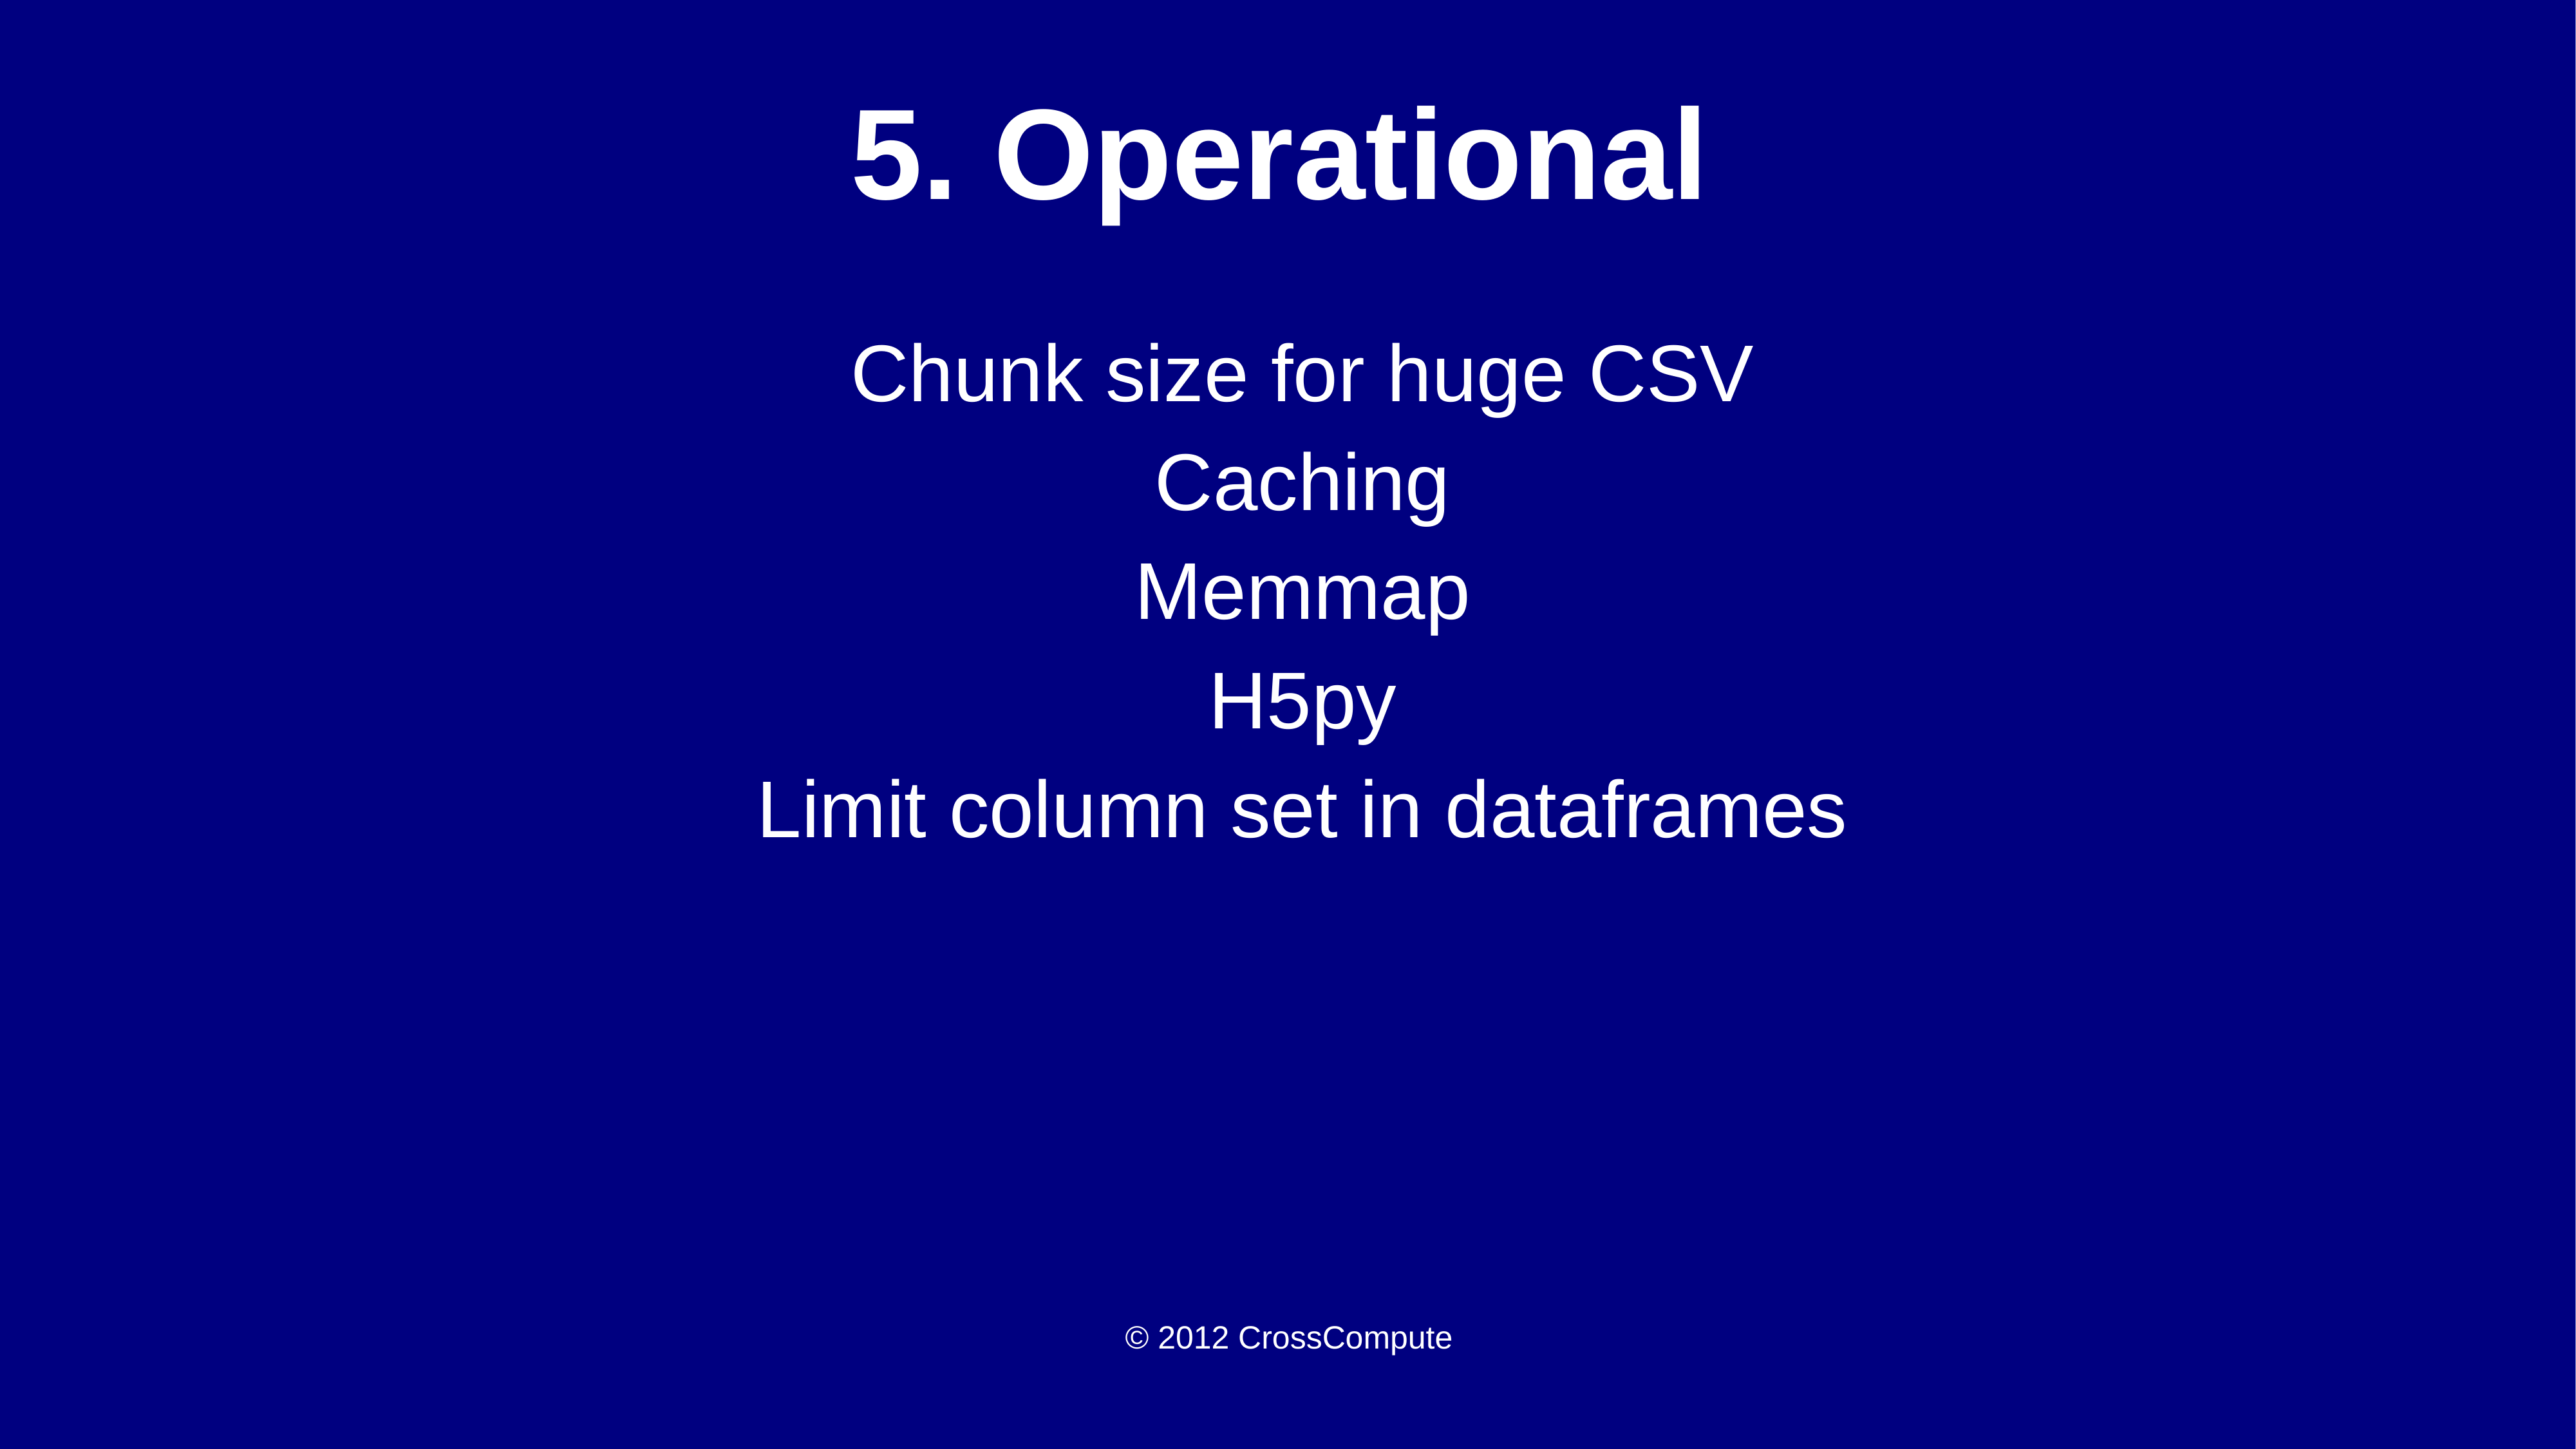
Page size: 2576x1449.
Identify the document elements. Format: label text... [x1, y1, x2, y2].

title 5. Operational [72, 19, 2488, 290]
list Chunk size for huge CSV Caching Memmap H5py Limit column set in dataframes [72, 328, 2488, 1170]
